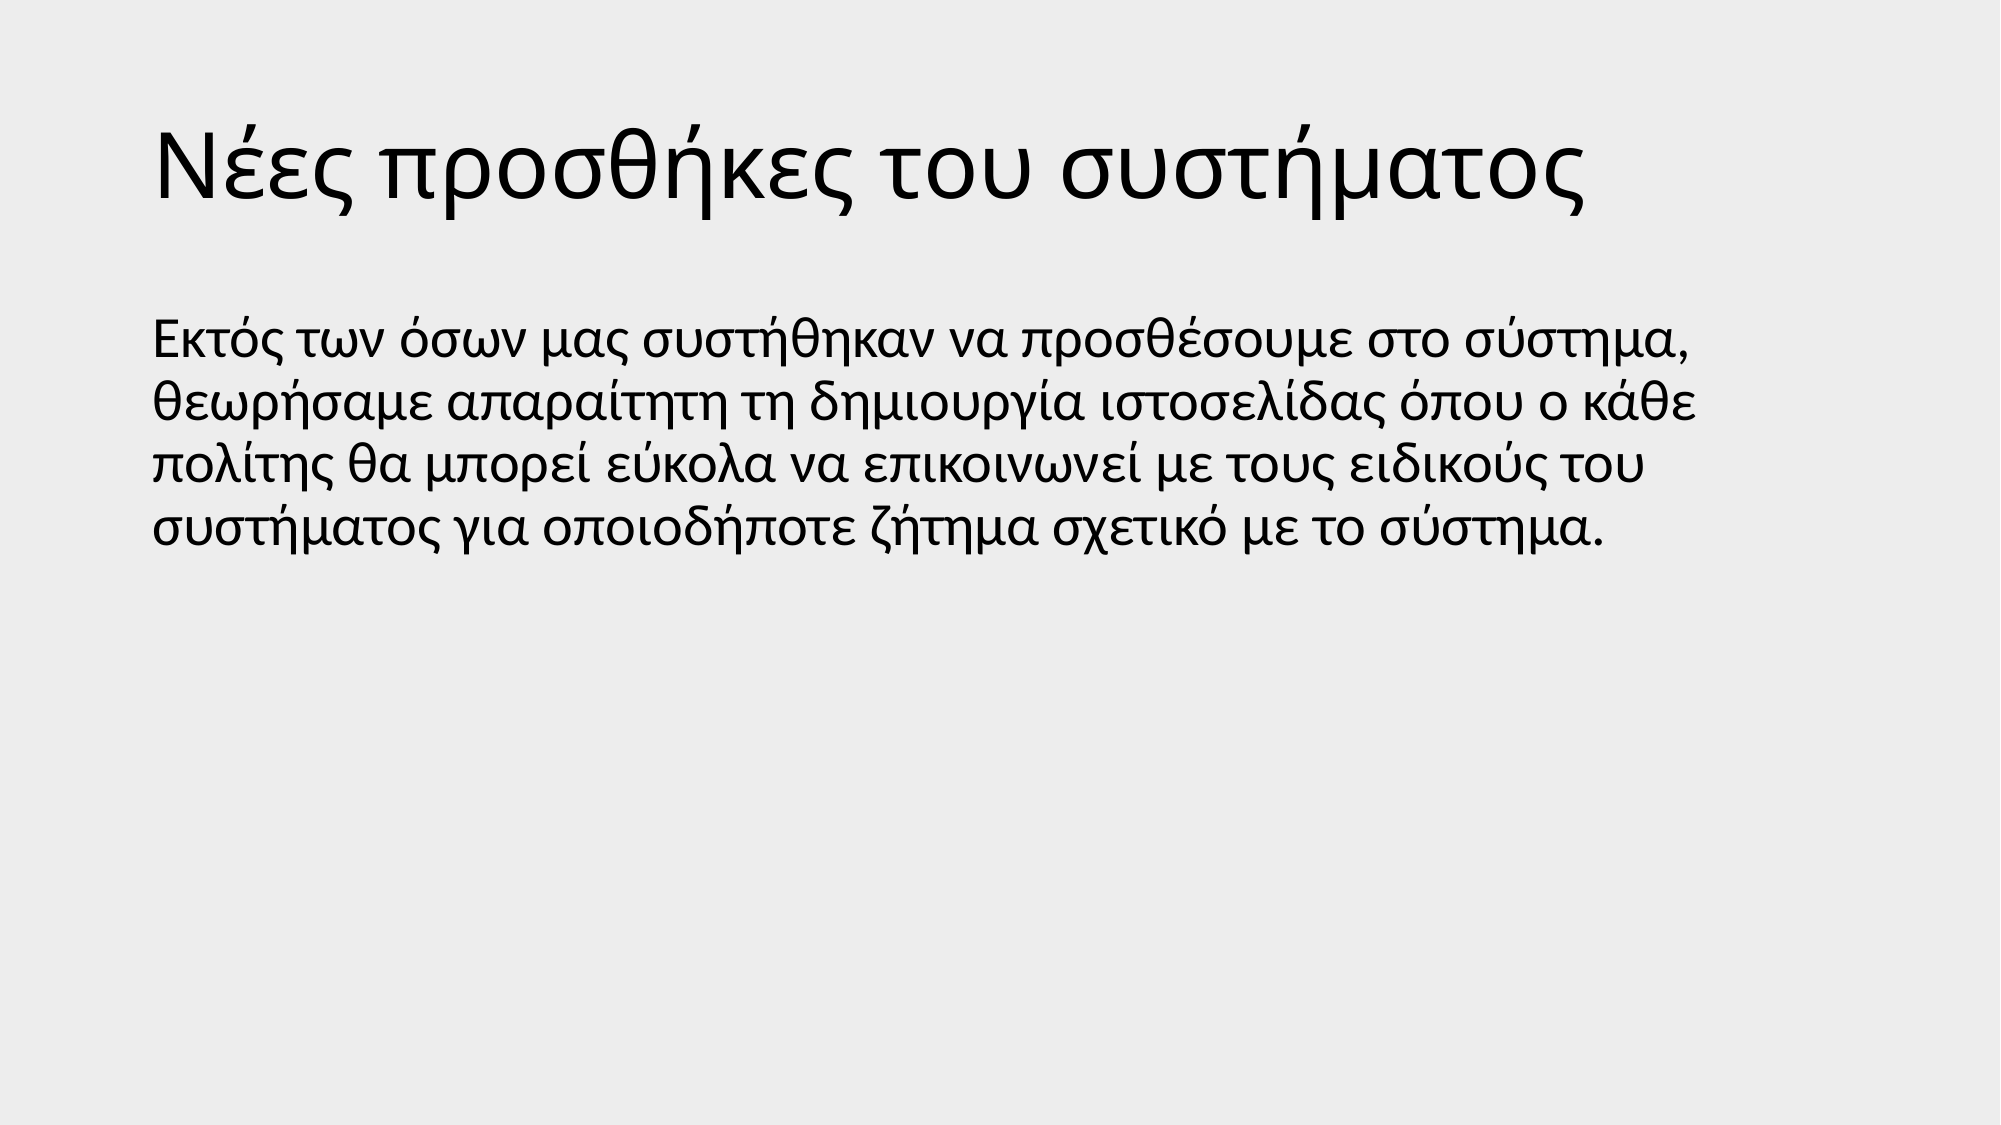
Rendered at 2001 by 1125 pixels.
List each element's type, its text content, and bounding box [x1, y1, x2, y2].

title Νέες προσθήκες του συστήματος [137, 59, 1863, 278]
list Εκτός των όσων μας συστήθηκαν να προσθέσουμε στο σύστημα, θεωρήσαμε απαραίτητη τη δημιουργία ιστοσελίδας όπου ο κάθε πολίτης θα μπορεί εύκολα να επικοινωνεί με τους ειδικούς του συστήματος για οποιοδήποτε ζήτημα σχετικό με το σύστημα. [137, 299, 1863, 1014]
